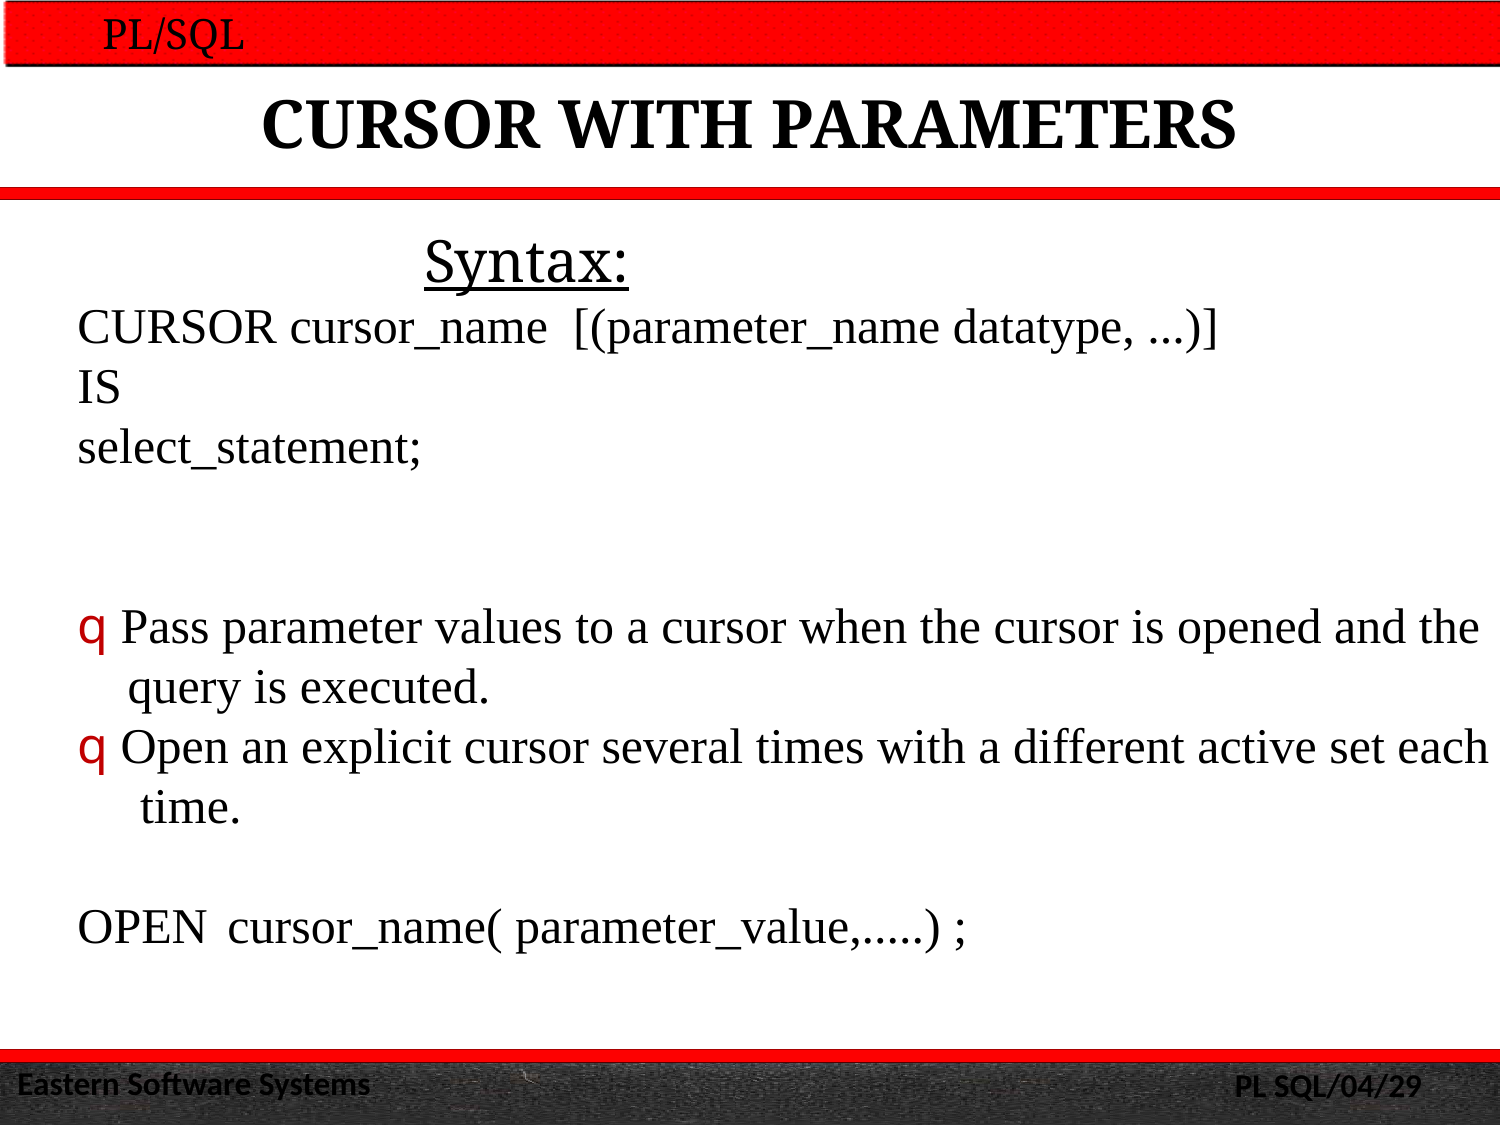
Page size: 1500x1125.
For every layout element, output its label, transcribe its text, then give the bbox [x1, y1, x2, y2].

text_box PL SQL/04/29 [379, 1056, 1500, 1125]
picture [0, 0, 1500, 69]
picture [0, 1049, 1500, 1125]
text_box PL/SQL [87, 0, 288, 65]
picture [0, 187, 1500, 200]
text_box Eastern Software Systems [2, 1054, 394, 1110]
text_box CURSOR WITH PARAMETERS [0, 74, 1500, 170]
text_box Syntax: CURSOR cursor_name [(parameter_name datatype, ...)] IS select_statement; Pass parameter values to a cursor when the cursor is opened and the query is executed. Open an explicit cursor several times with a different active set each time. OPEN cursor_name( parameter_value,.....) ; [62, 216, 1500, 962]
